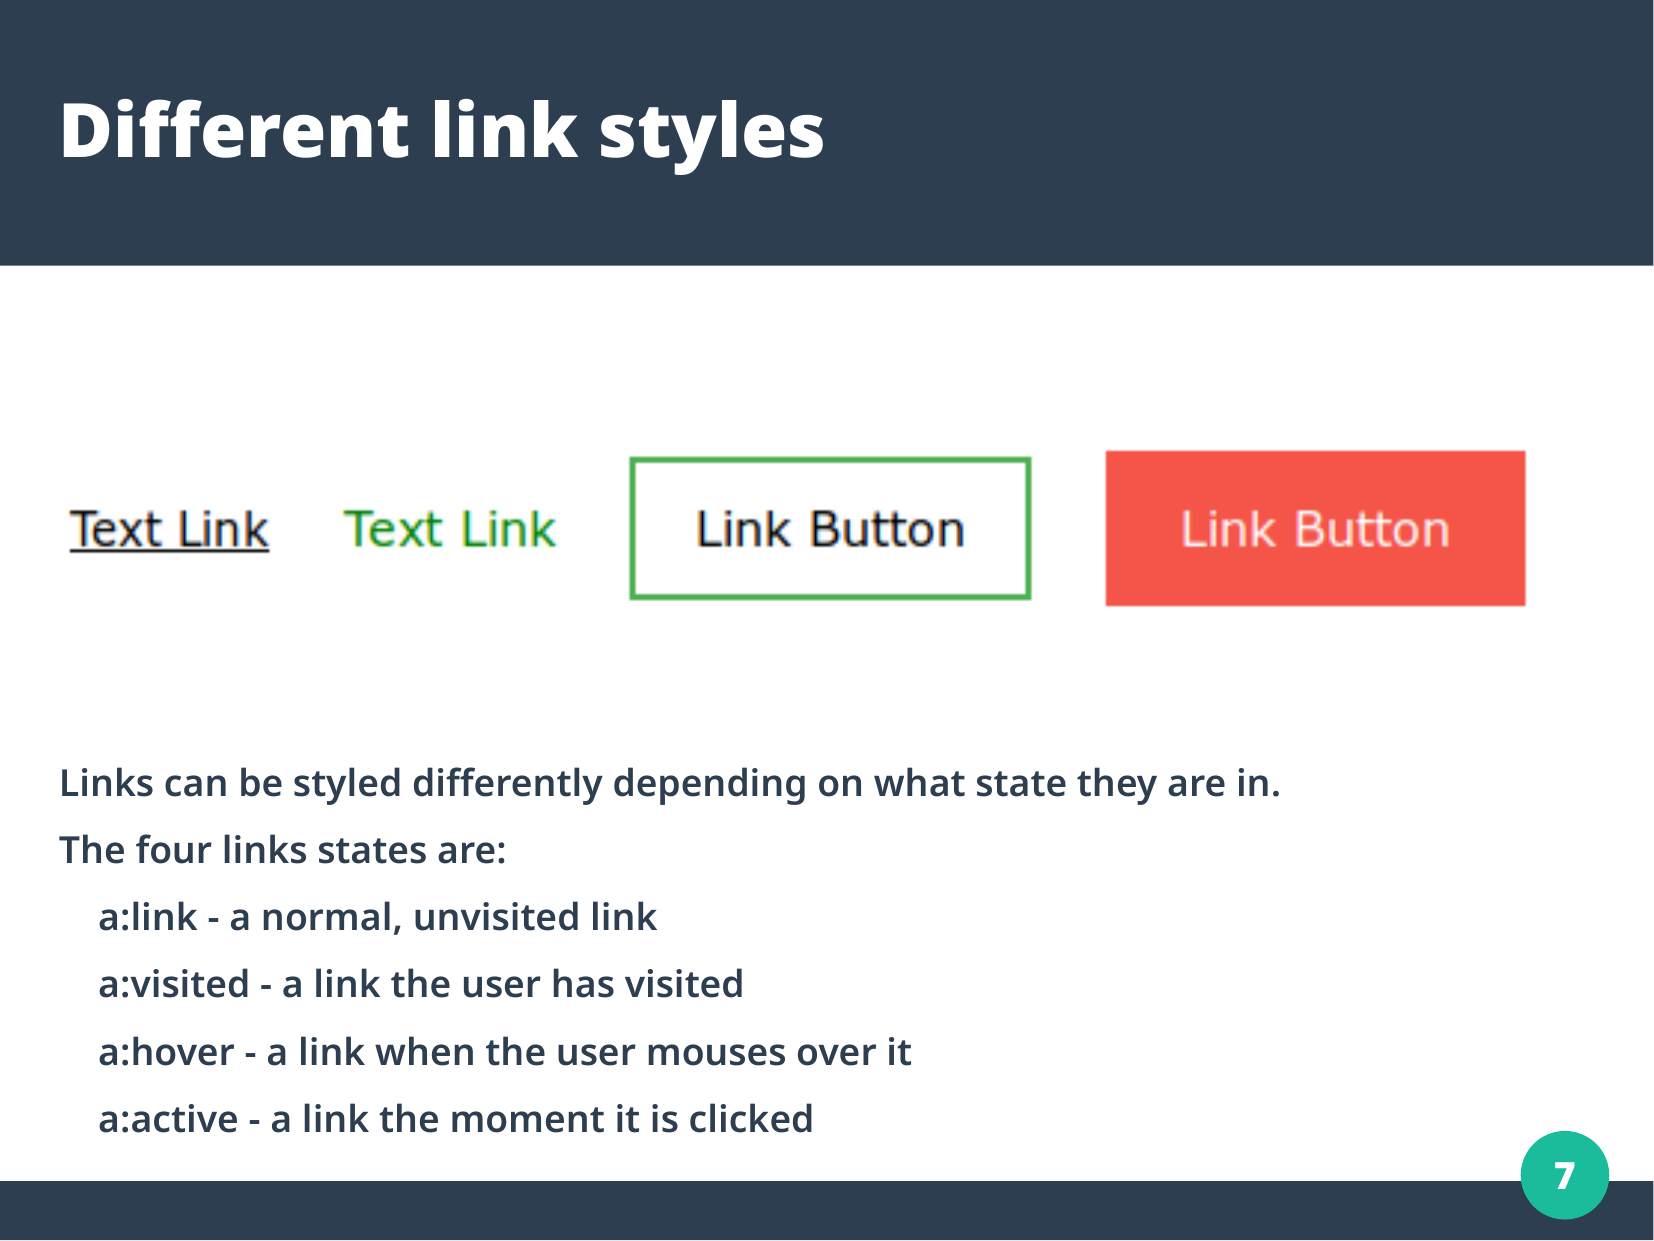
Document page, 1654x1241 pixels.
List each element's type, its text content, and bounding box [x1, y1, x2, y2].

list Links can be styled differently depending on what state they are in. The four links states are: a:link - a normal, unvisited link a:visited - a link the user has visited a:hover - a link when the user mouses over it a:active - a link the moment it is clicked [59, 756, 1595, 1151]
title Different link styles [59, 49, 1595, 207]
picture [59, 409, 1595, 635]
